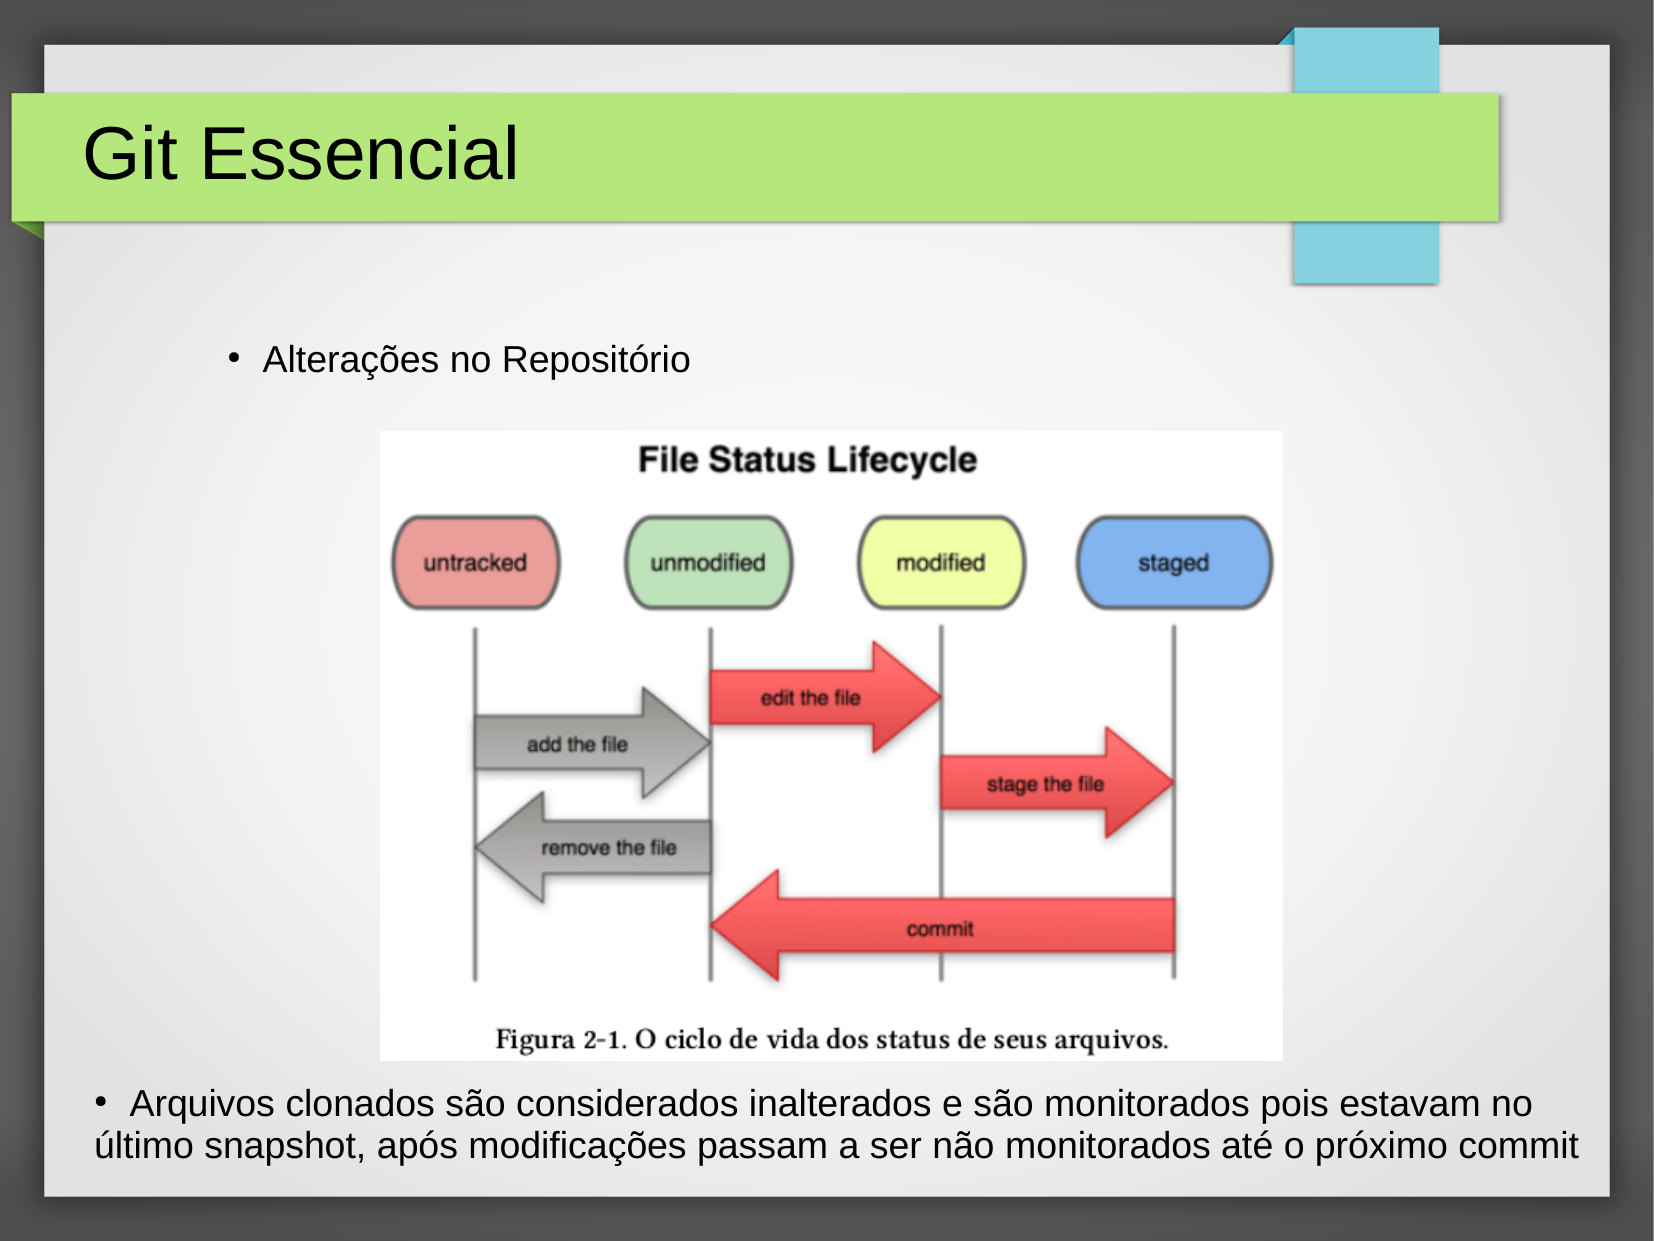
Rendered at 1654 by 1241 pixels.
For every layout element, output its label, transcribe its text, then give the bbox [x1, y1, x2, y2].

text_box Alterações no Repositório [212, 330, 706, 388]
text_box Arquivos clonados são considerados inalterados e são monitorados pois estavam no último snapshot, após modificações passam a ser não monitorados até o próximo commit [79, 1074, 1595, 1174]
title Git Essencial [82, 94, 1264, 213]
picture [0, 0, 1654, 1241]
